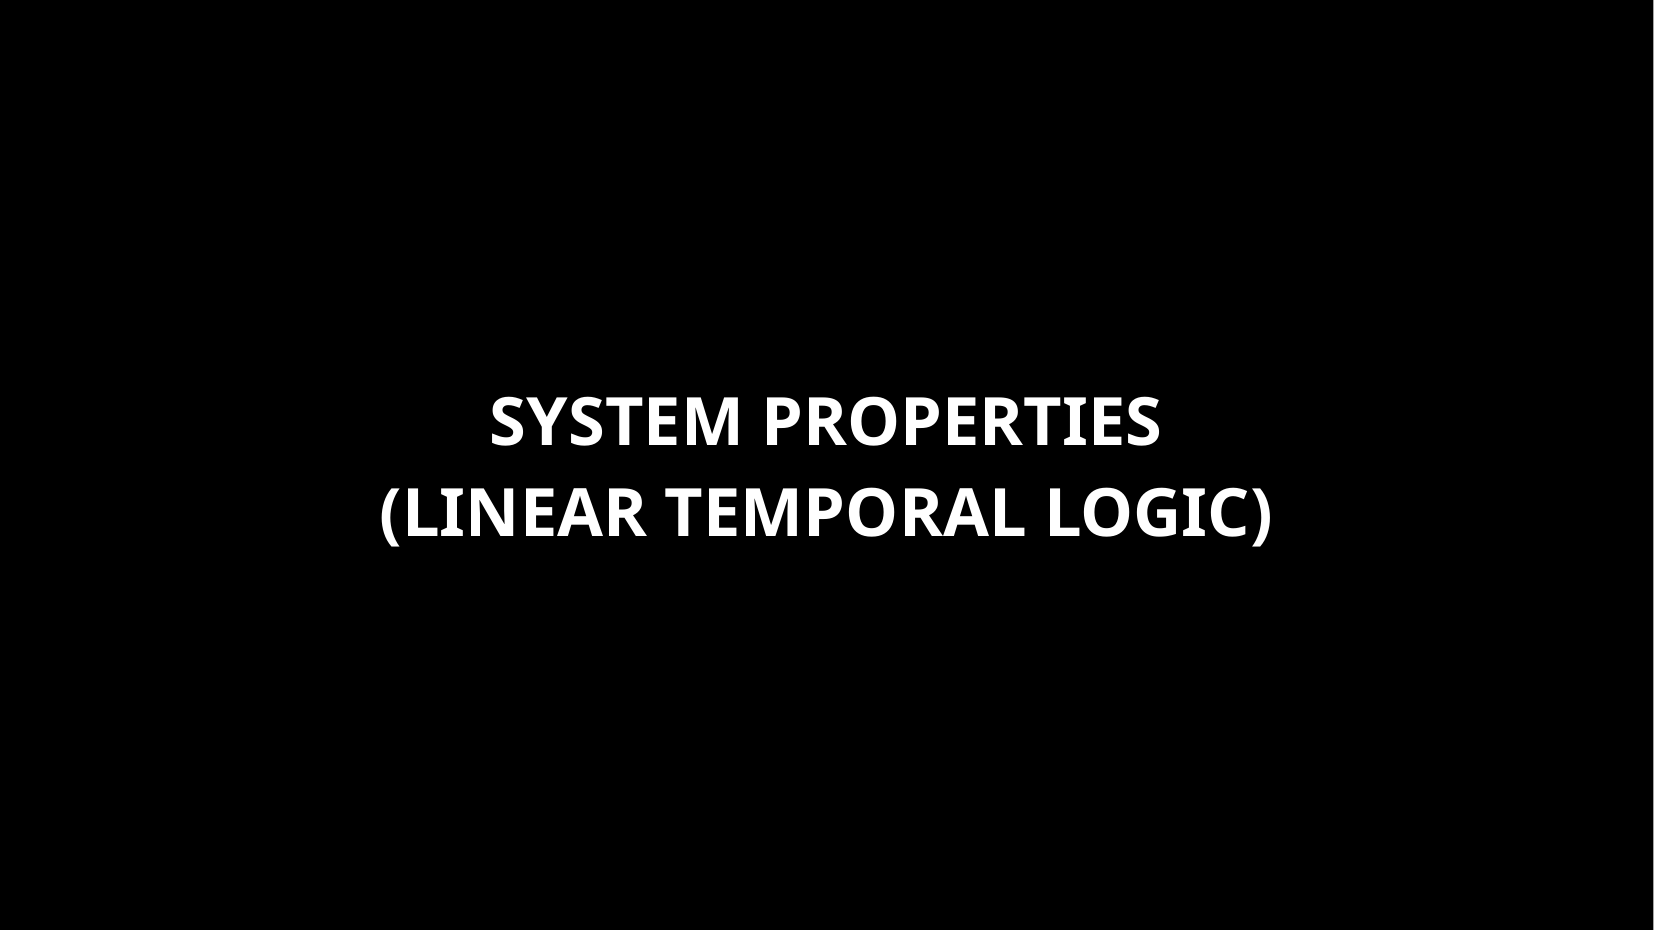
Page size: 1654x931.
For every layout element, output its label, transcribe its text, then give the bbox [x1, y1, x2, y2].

title SYSTEM PROPERTIES (LINEAR TEMPORAL LOGIC) [82, 384, 1571, 547]
